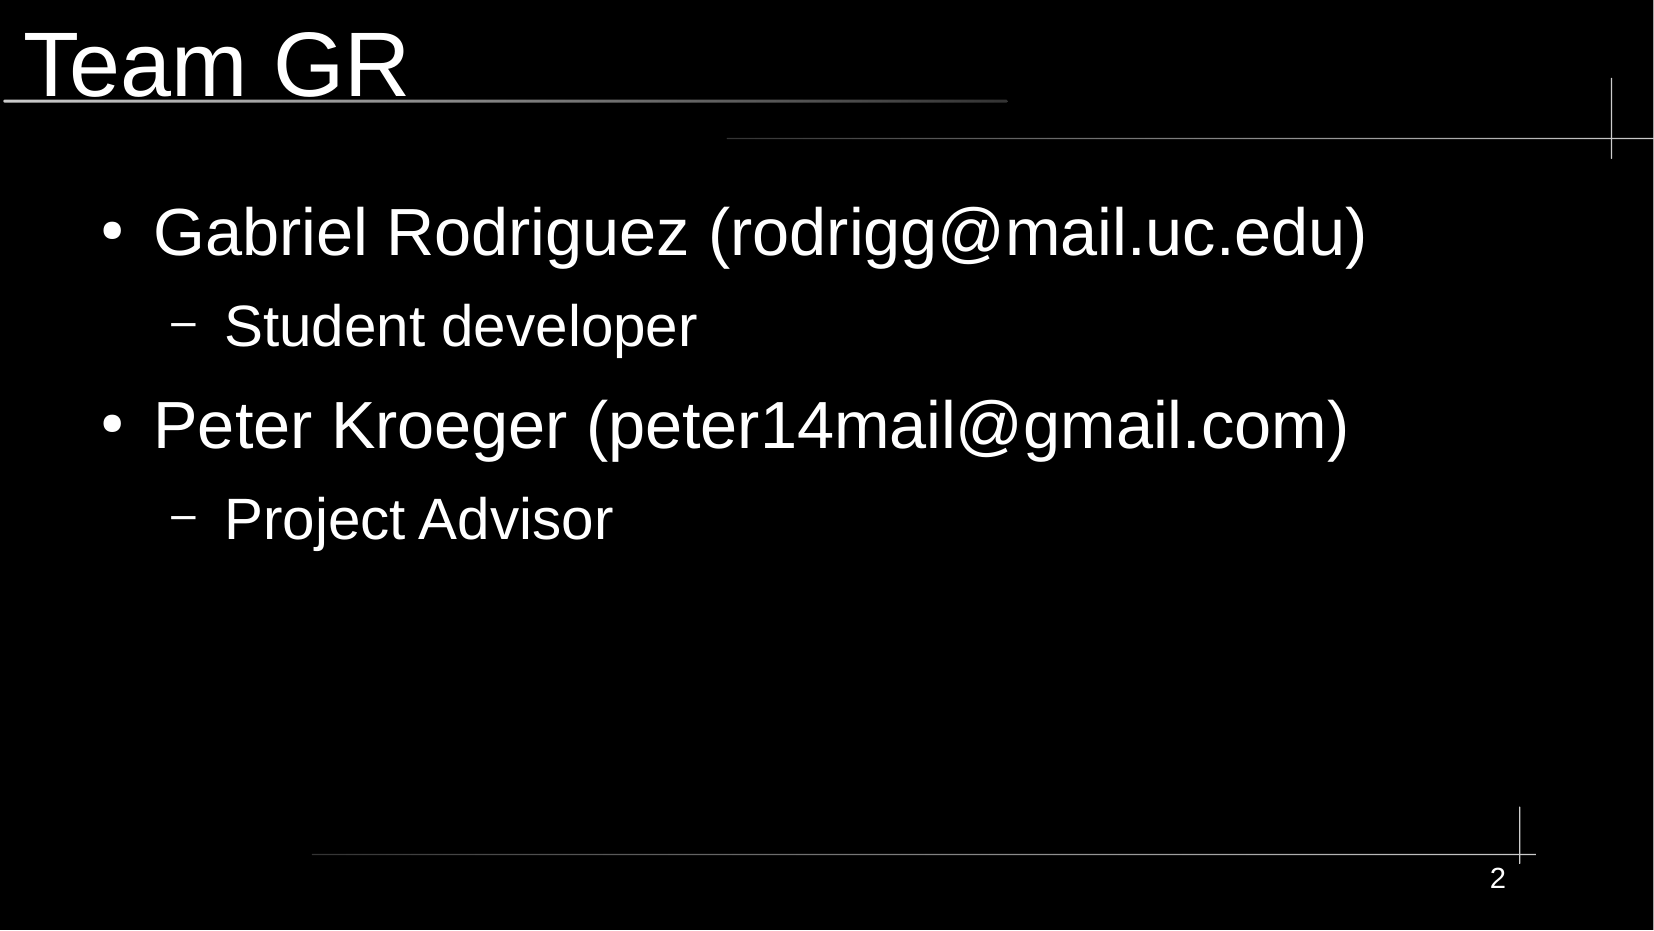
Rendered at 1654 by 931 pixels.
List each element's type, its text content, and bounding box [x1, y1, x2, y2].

title Team GR [23, 11, 1589, 119]
list Gabriel Rodriguez (rodrigg@mail.uc.edu) Student developer Peter Kroeger (peter14mail@gmail.com) Project Advisor [82, 195, 1571, 735]
